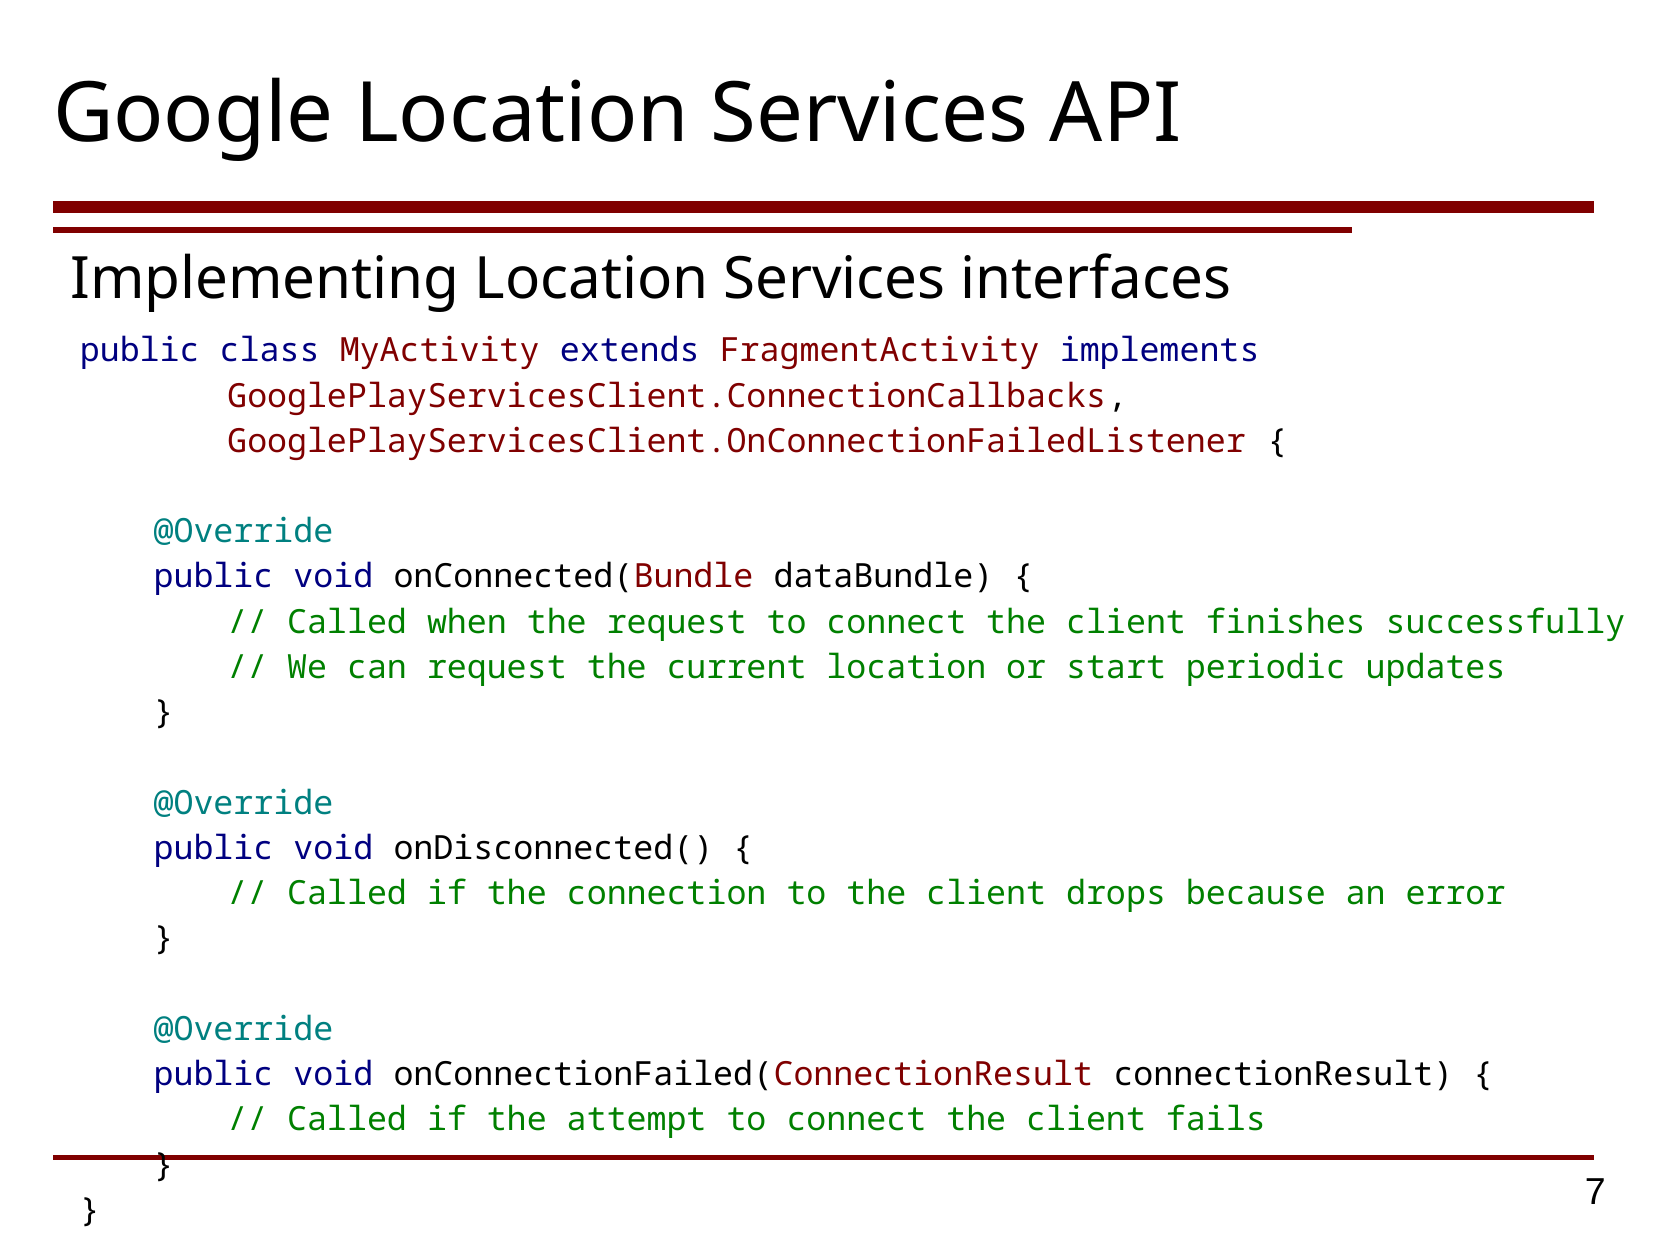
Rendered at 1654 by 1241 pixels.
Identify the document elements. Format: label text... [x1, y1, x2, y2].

text_box public class MyActivity extends FragmentActivity implements GooglePlayServicesClient.ConnectionCallbacks, GooglePlayServicesClient.OnConnectionFailedListener { @Override public void onConnected(Bundle dataBundle) { // Called when the request to connect the client finishes successfully // We can request the current location or start periodic updates } @Override public void onDisconnected() { // Called if the connection to the client drops because an error } @Override public void onConnectionFailed(ConnectionResult connectionResult) { // Called if the attempt to connect the client fails } } [64, 318, 1654, 1165]
text_box <número> [35, 1163, 1654, 1221]
subtitle Google Location Services API [53, 48, 1542, 172]
text_box Implementing Location Services interfaces [55, 228, 1182, 836]
